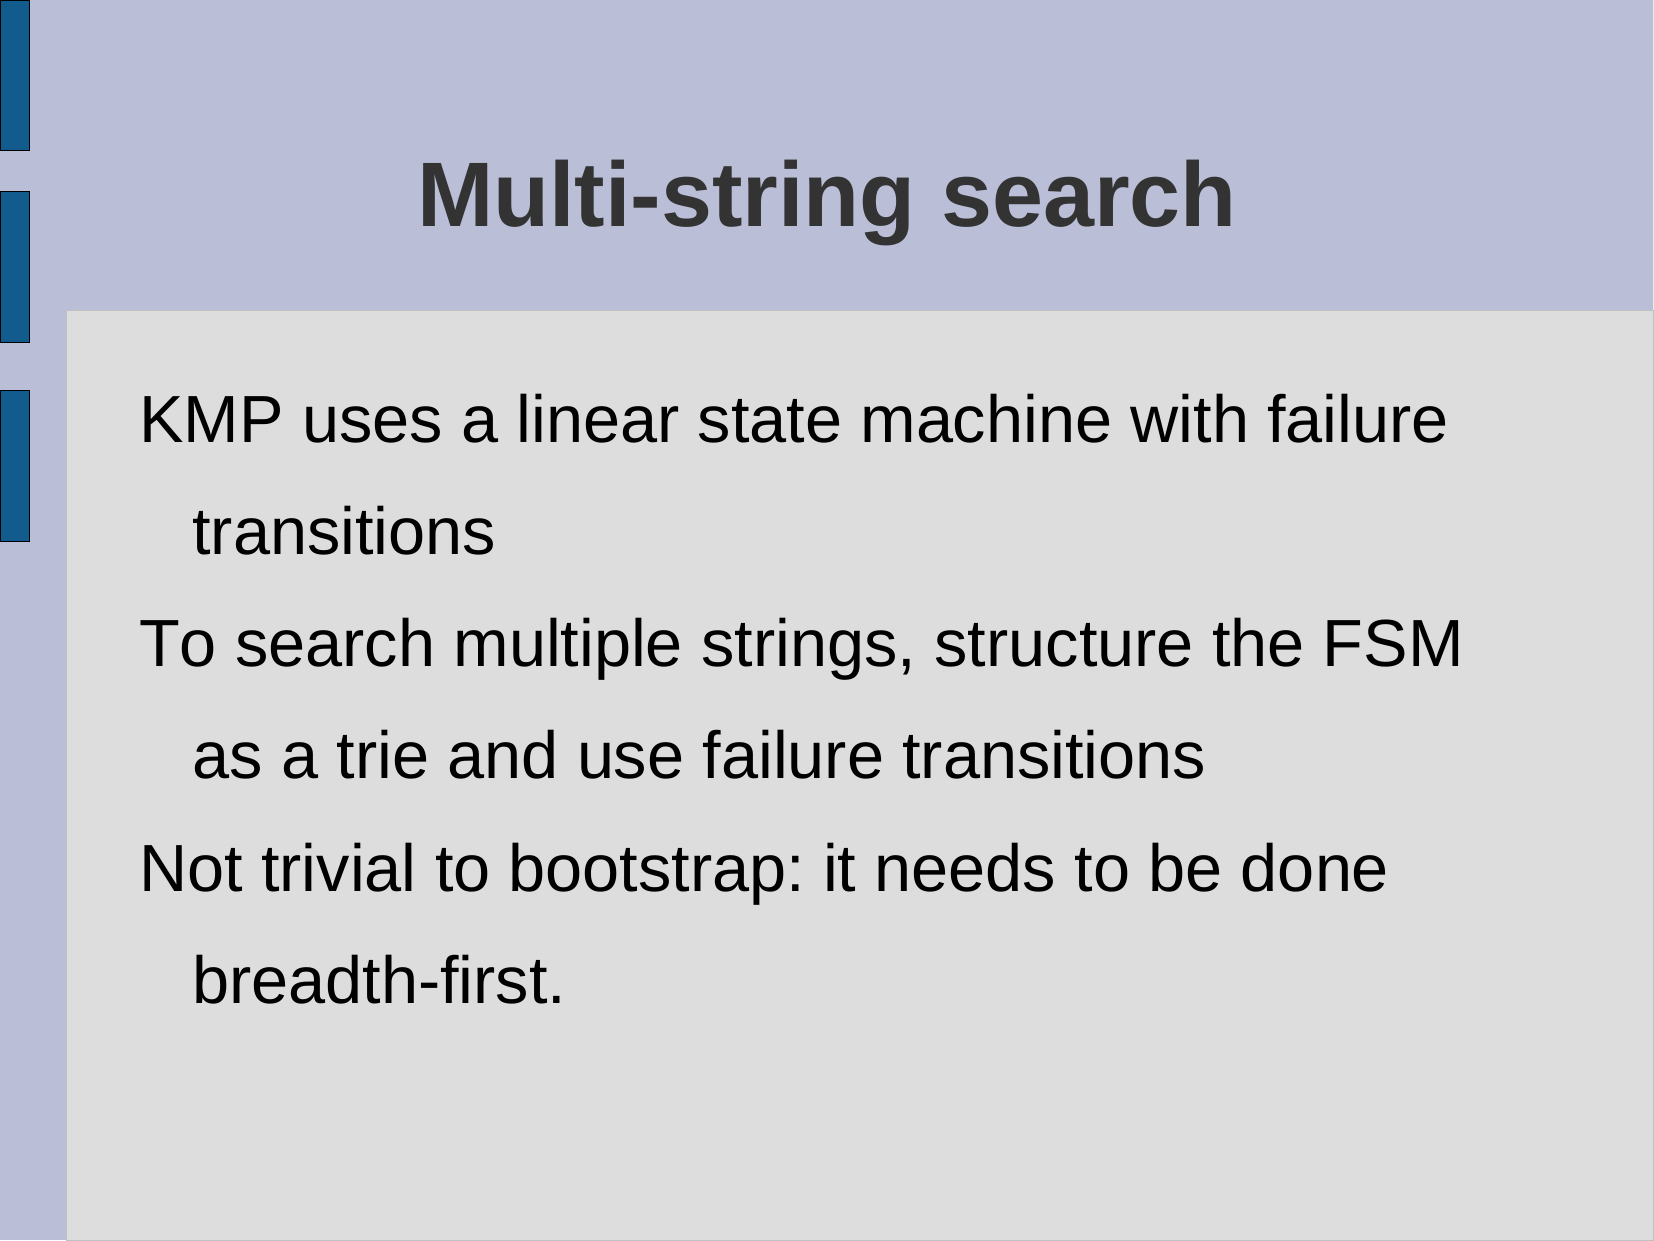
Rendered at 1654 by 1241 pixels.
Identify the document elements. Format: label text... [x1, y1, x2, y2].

list KMP uses a linear state machine with failure transitions To search multiple strings, structure the FSM as a trie and use failure transitions Not trivial to bootstrap: it needs to be done breadth-first. [121, 344, 1534, 1127]
title Multi-string search [121, 91, 1534, 299]
